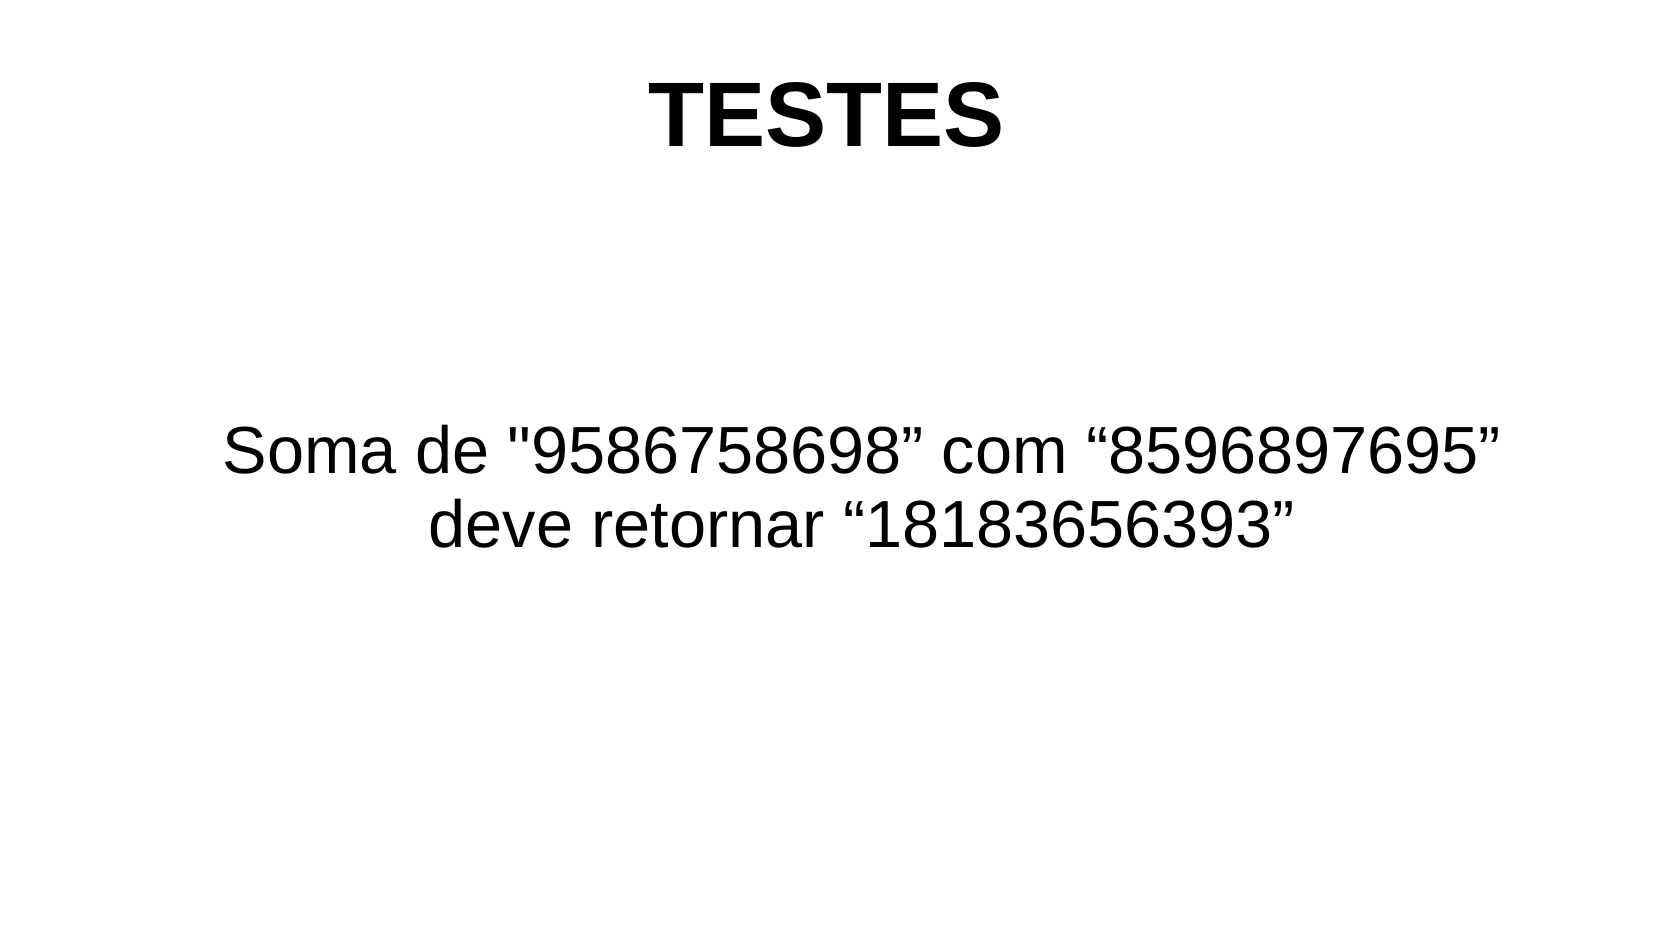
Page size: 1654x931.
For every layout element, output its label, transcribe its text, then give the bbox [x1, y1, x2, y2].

list Soma de "9586758698” com “8596897695” deve retornar “18183656393” [82, 217, 1571, 758]
title TESTES [82, 37, 1571, 193]
